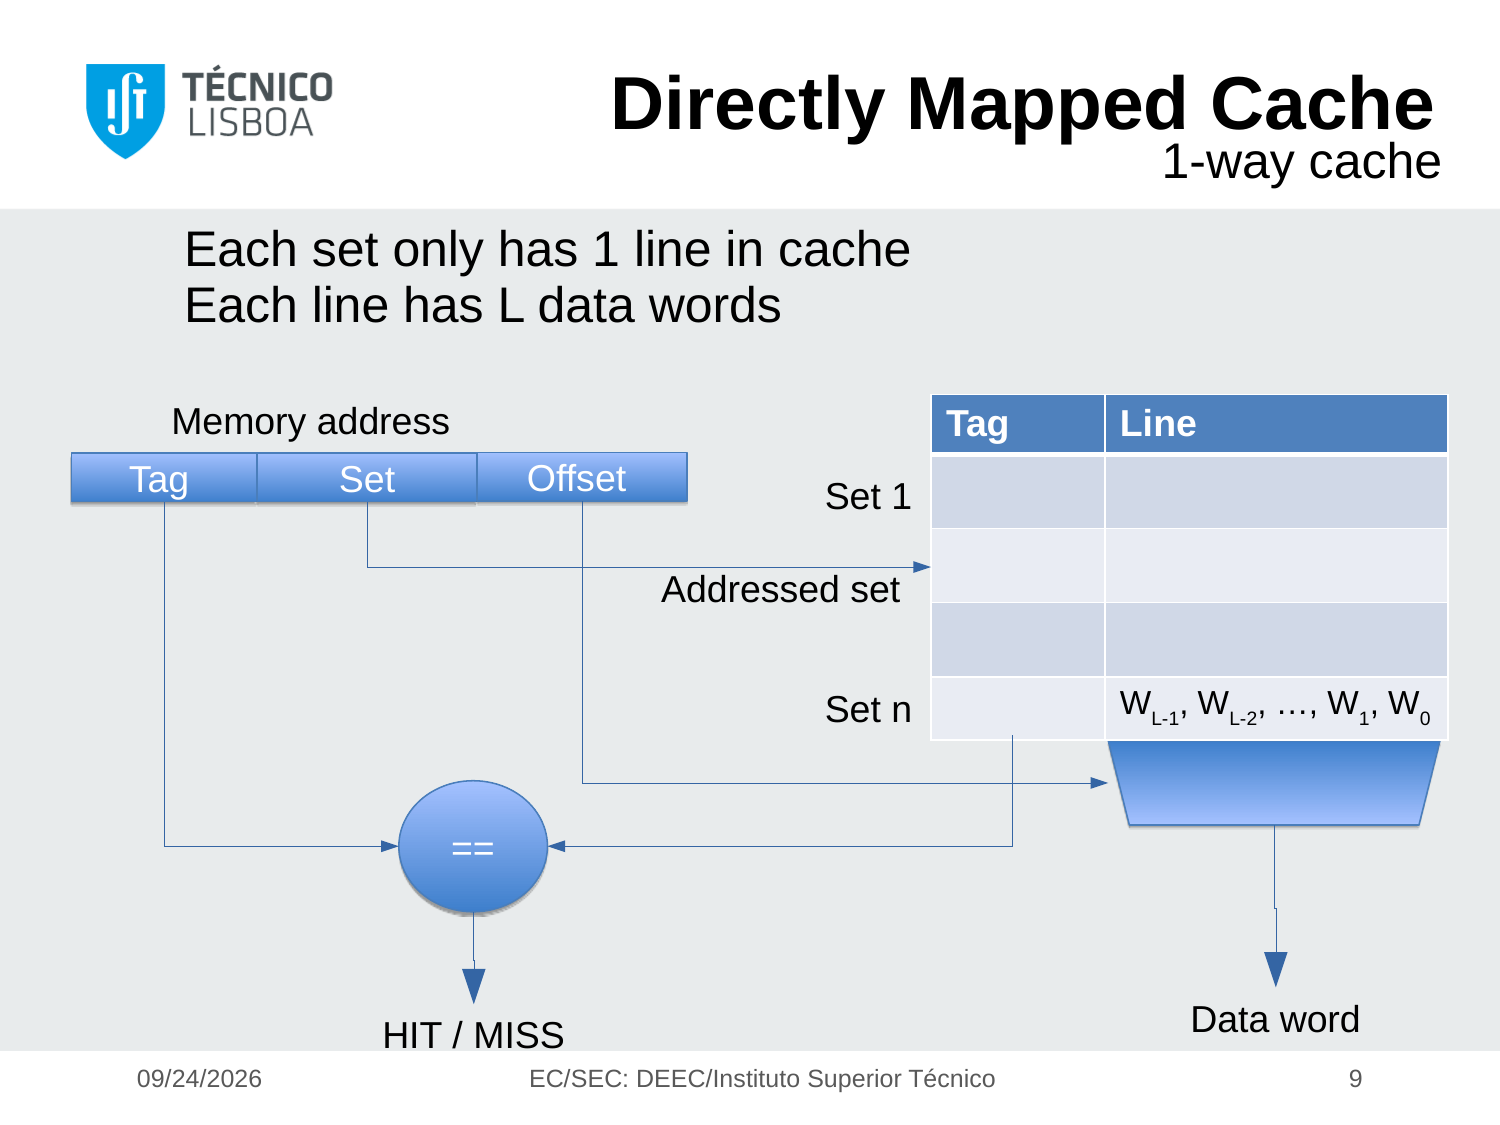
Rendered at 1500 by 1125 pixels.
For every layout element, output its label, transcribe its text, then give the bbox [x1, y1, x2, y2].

table_cell [932, 457, 1104, 528]
text_box Tag [71, 453, 257, 502]
text_box Set 1 [809, 464, 927, 525]
title Directly Mapped Cache [595, 28, 1458, 171]
text_box Each set only has 1 line in cache Each line has L data words [169, 213, 1292, 340]
picture [0, 0, 1500, 1125]
table_cell WL-1, WL-2, …, W1, W0 [1106, 678, 1447, 739]
text_box [1108, 741, 1440, 826]
table_cell [1106, 457, 1447, 528]
table_cell [1106, 603, 1447, 676]
text_box 1-way cache [1146, 126, 1458, 197]
text_box Set n [809, 677, 927, 738]
table_cell [1106, 529, 1447, 602]
table_cell [932, 603, 1104, 676]
table_header Line [1106, 395, 1447, 452]
text_box Offset [476, 452, 687, 502]
table_header Tag [932, 395, 1104, 452]
text_box HIT / MISS [367, 1004, 581, 1064]
text_box Data word [1175, 987, 1376, 1048]
slide_number 12/17/2020 [121, 1052, 425, 1103]
slide_number <number> [1077, 1052, 1378, 1103]
text_box Addressed set [646, 557, 916, 567]
table_cell [932, 529, 1104, 602]
table_cell [932, 678, 1104, 739]
text_box Set [257, 453, 476, 502]
text_box == [398, 780, 548, 912]
footer EC/SEC: DEEC/Instituto Superior Técnico [512, 1052, 1021, 1103]
text_box Addressed set [646, 568, 916, 618]
text_box Memory address [156, 389, 465, 450]
